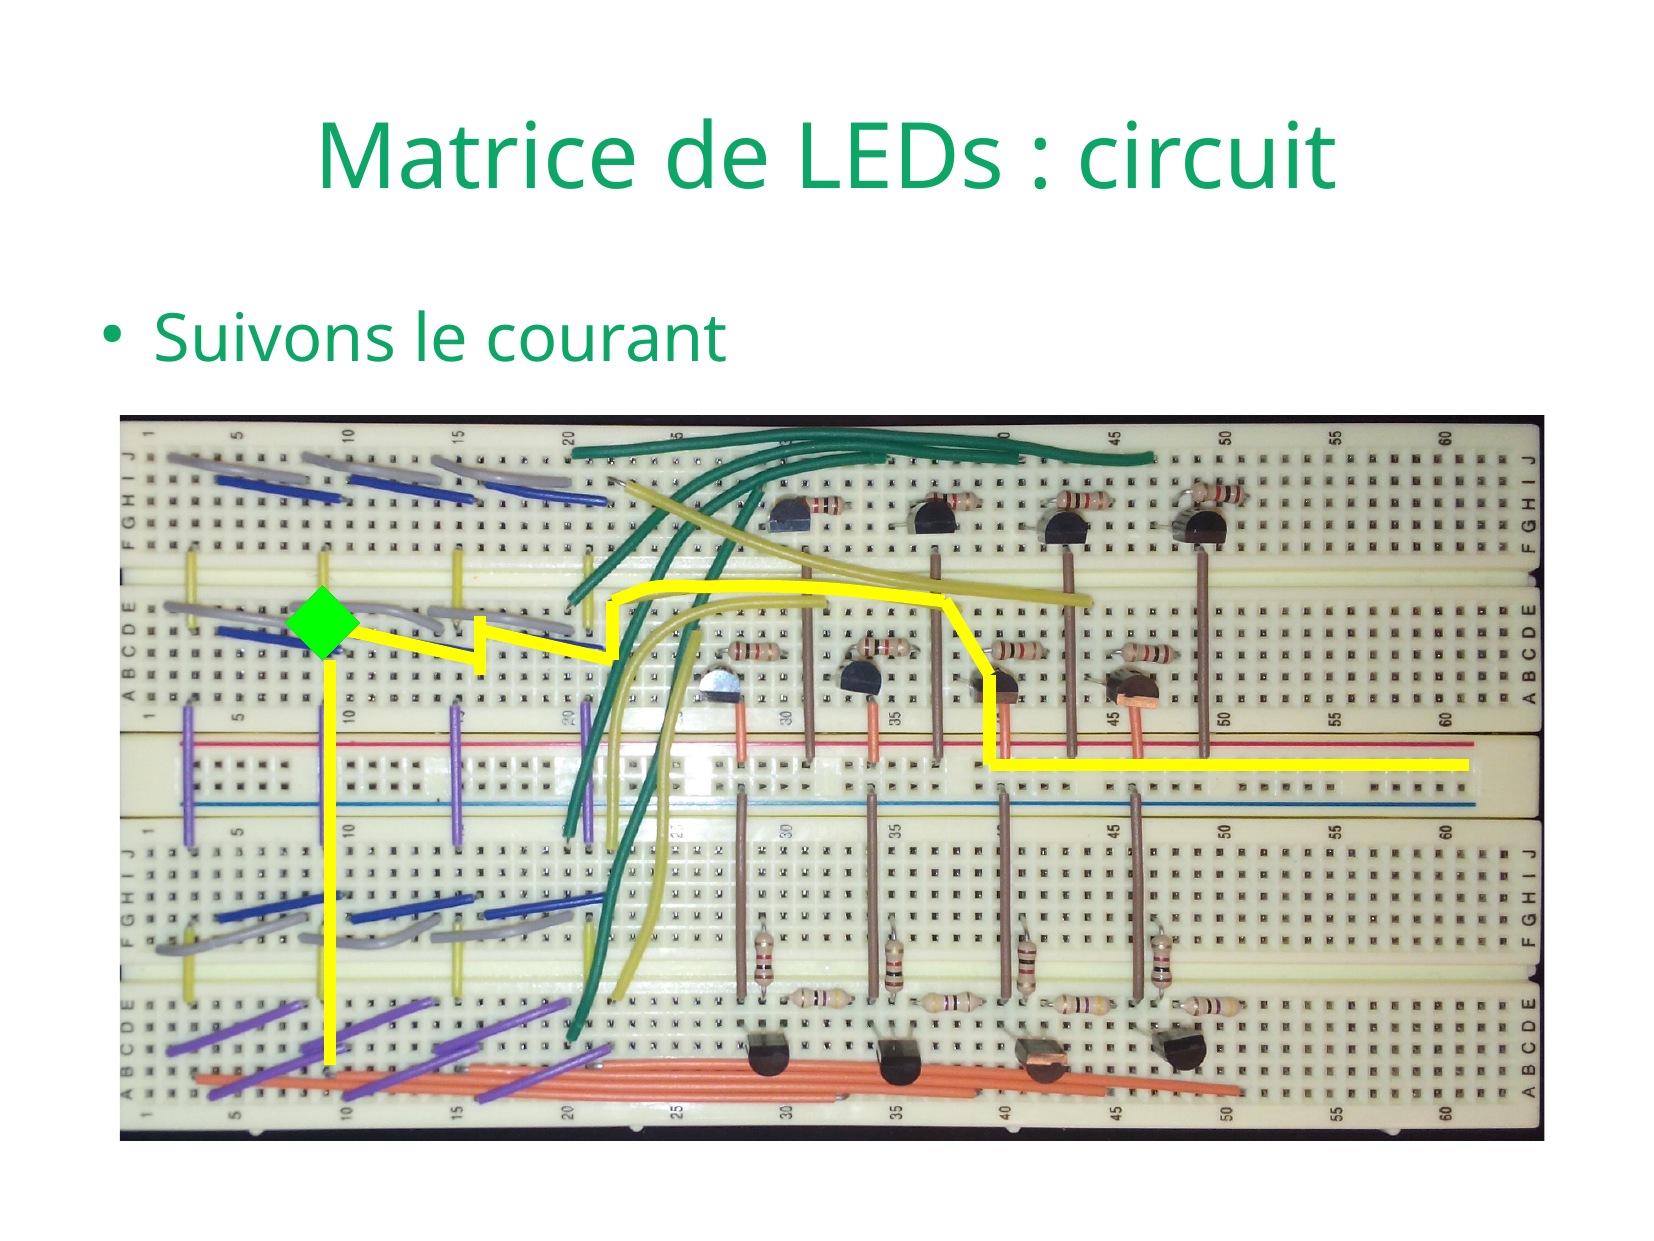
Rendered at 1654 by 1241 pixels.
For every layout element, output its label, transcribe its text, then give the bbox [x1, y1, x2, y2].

list Suivons le courant [82, 290, 1571, 1010]
title Matrice de LEDs : circuit [82, 49, 1571, 257]
picture [119, 415, 1545, 1141]
text_box [284, 585, 360, 661]
